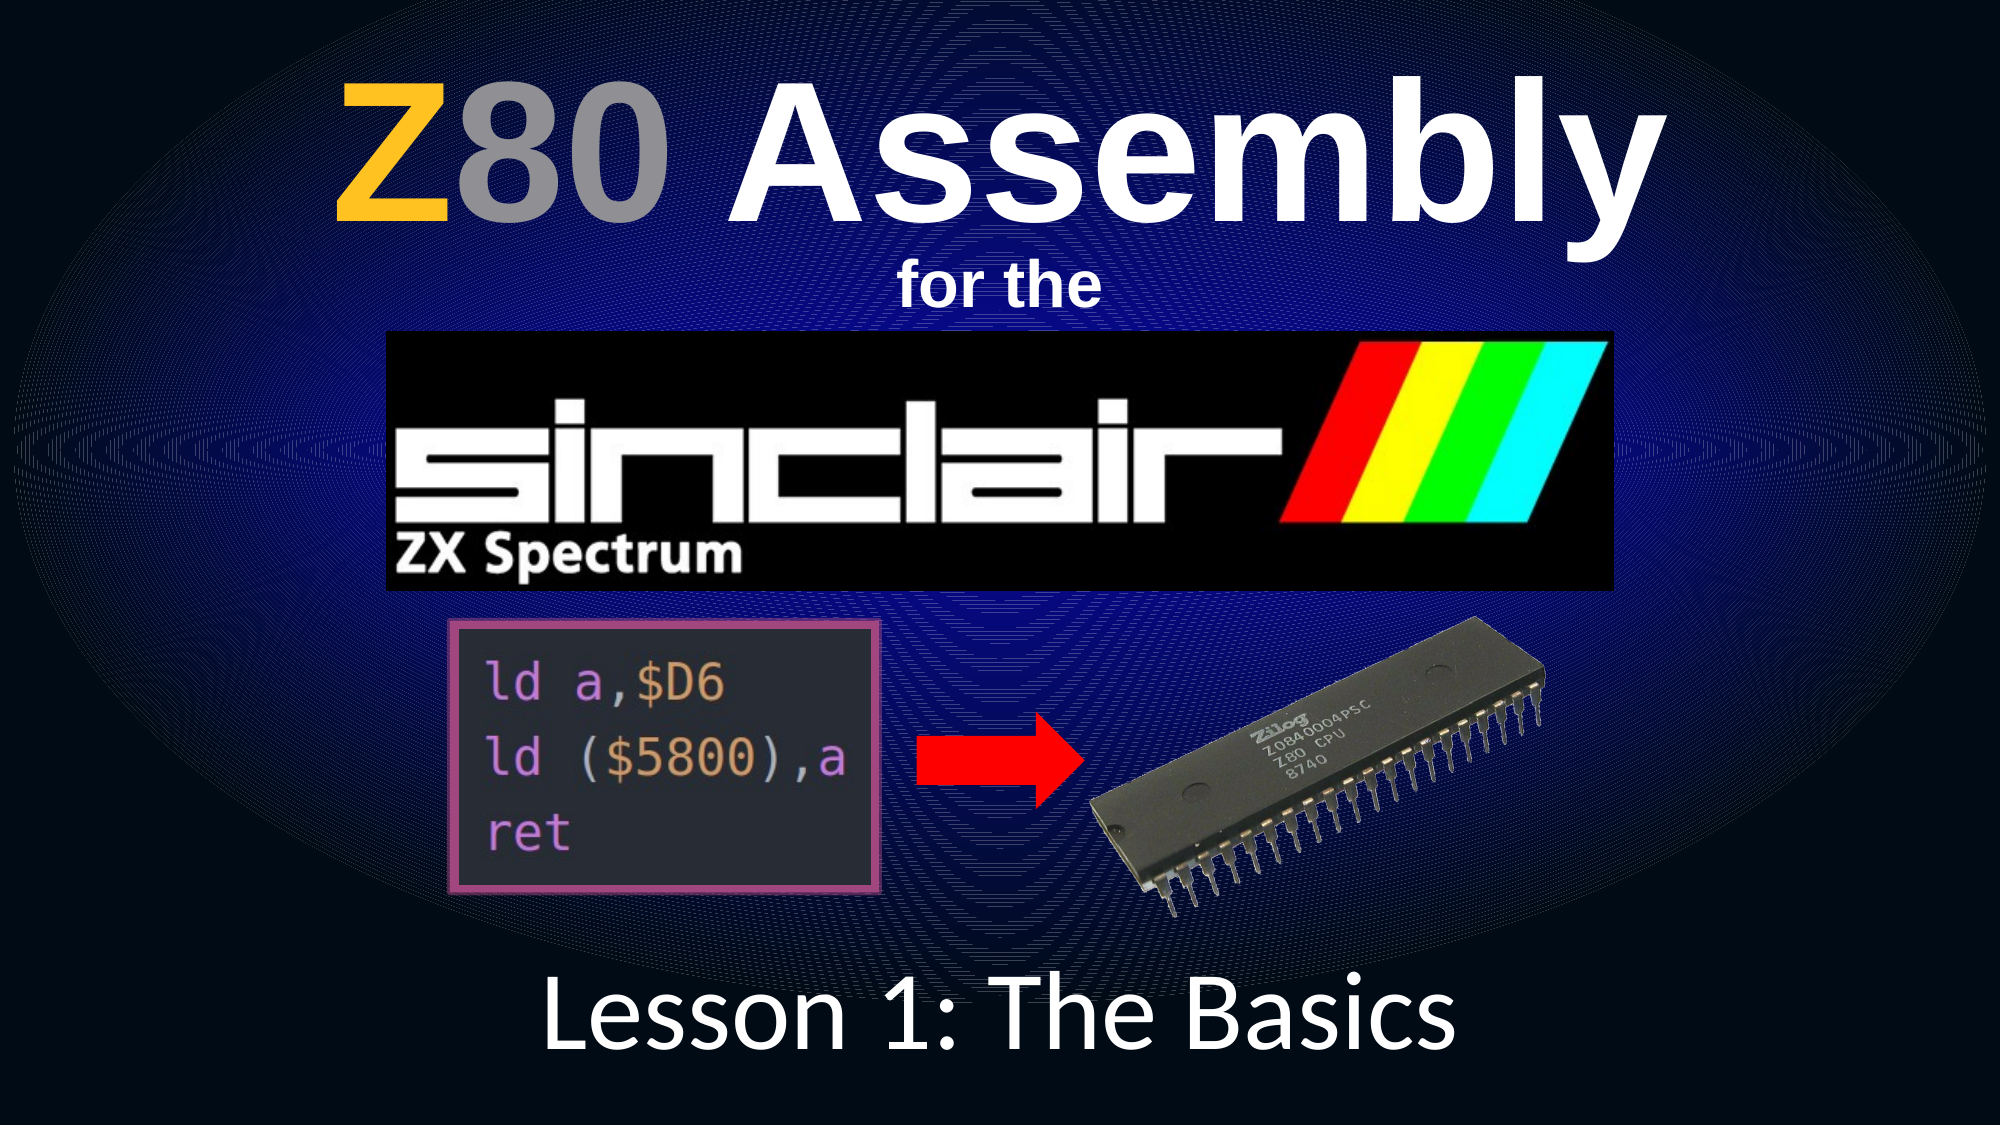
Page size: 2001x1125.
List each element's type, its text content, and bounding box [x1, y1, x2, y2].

text_box [916, 711, 1074, 810]
text_box for the [881, 239, 1119, 330]
text_box Z80 Assembly [316, 32, 1684, 272]
subtitle Lesson 1: The Basics [249, 945, 1750, 1072]
text_box [449, 620, 879, 893]
picture [459, 629, 871, 886]
picture [386, 331, 1614, 940]
